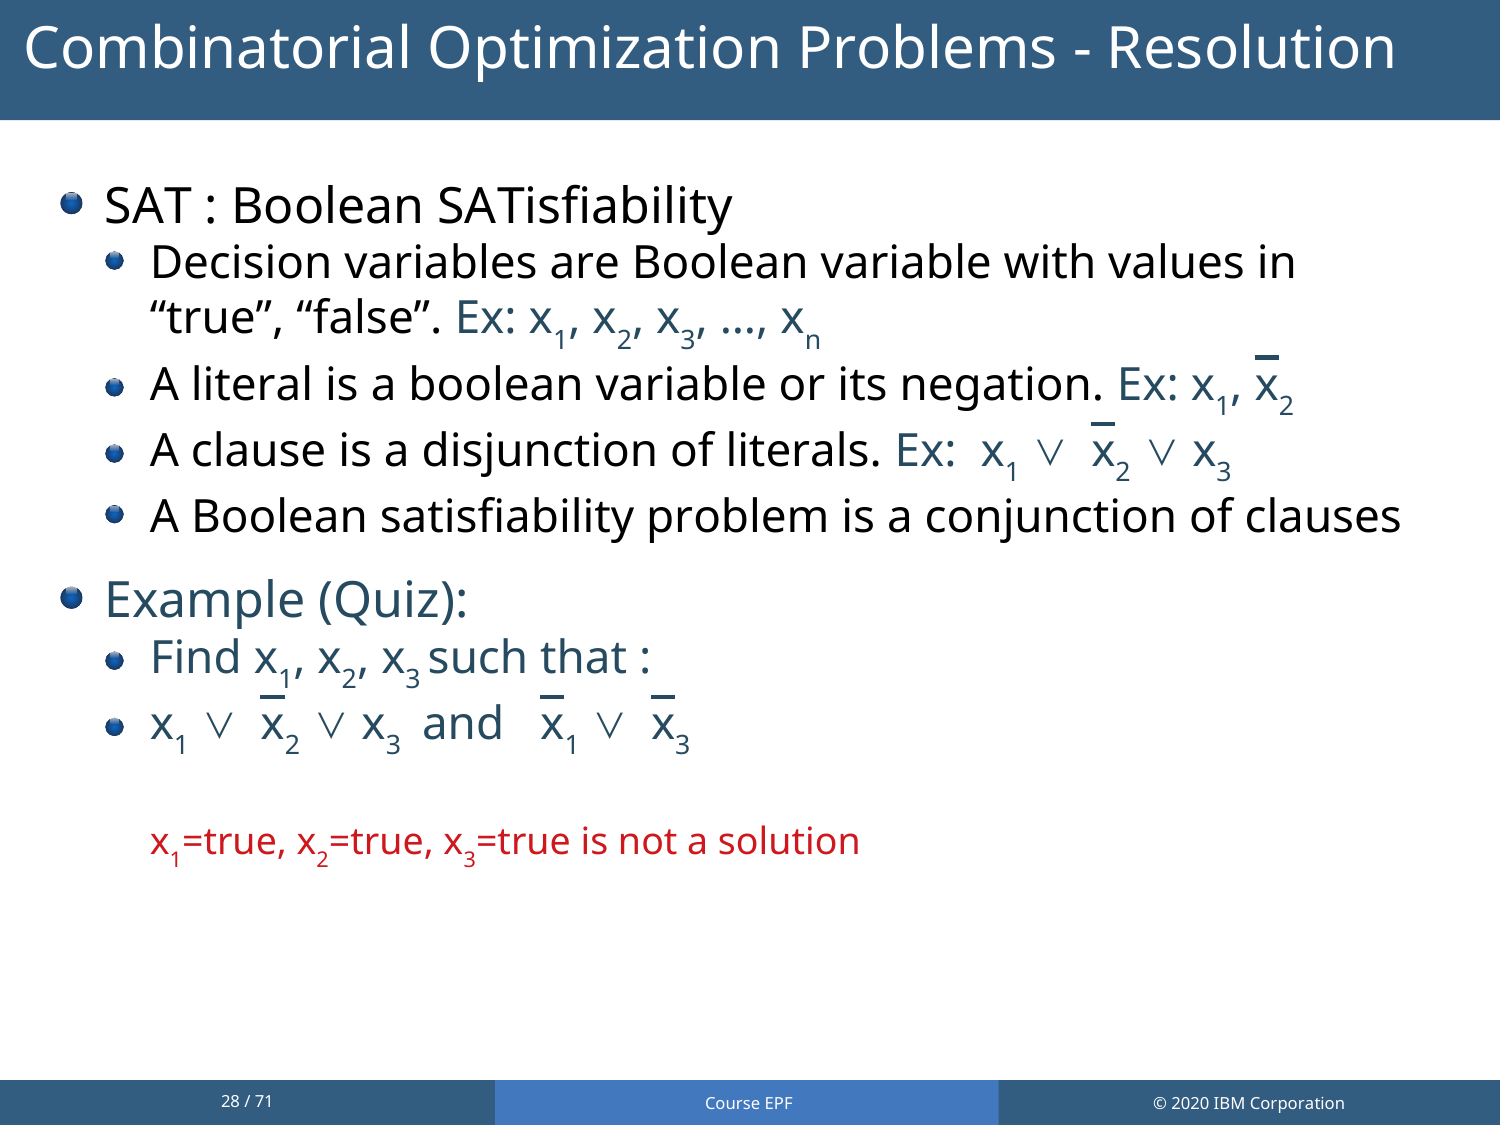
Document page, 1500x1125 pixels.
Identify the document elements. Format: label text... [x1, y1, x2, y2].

title Combinatorial Optimization Problems - Resolution [0, 0, 1500, 121]
list SAT : Boolean SATisfiability Decision variables are Boolean variable with values in “true”, “false”. Ex: x1, x2, x3, …, xn A literal is a boolean variable or its negation. Ex: x1, x2 A clause is a disjunction of literals. Ex: x1 ∨ x2 ∨ x3 A Boolean satisfiability problem is a conjunction of clauses Example (Quiz): Find x1, x2, x3 such that : x1 ∨ x2 ∨ x3 and x1 ∨ x3 [45, 165, 1441, 1036]
text_box x1=true, x2=true, x3=true is not a solution [135, 810, 856, 879]
